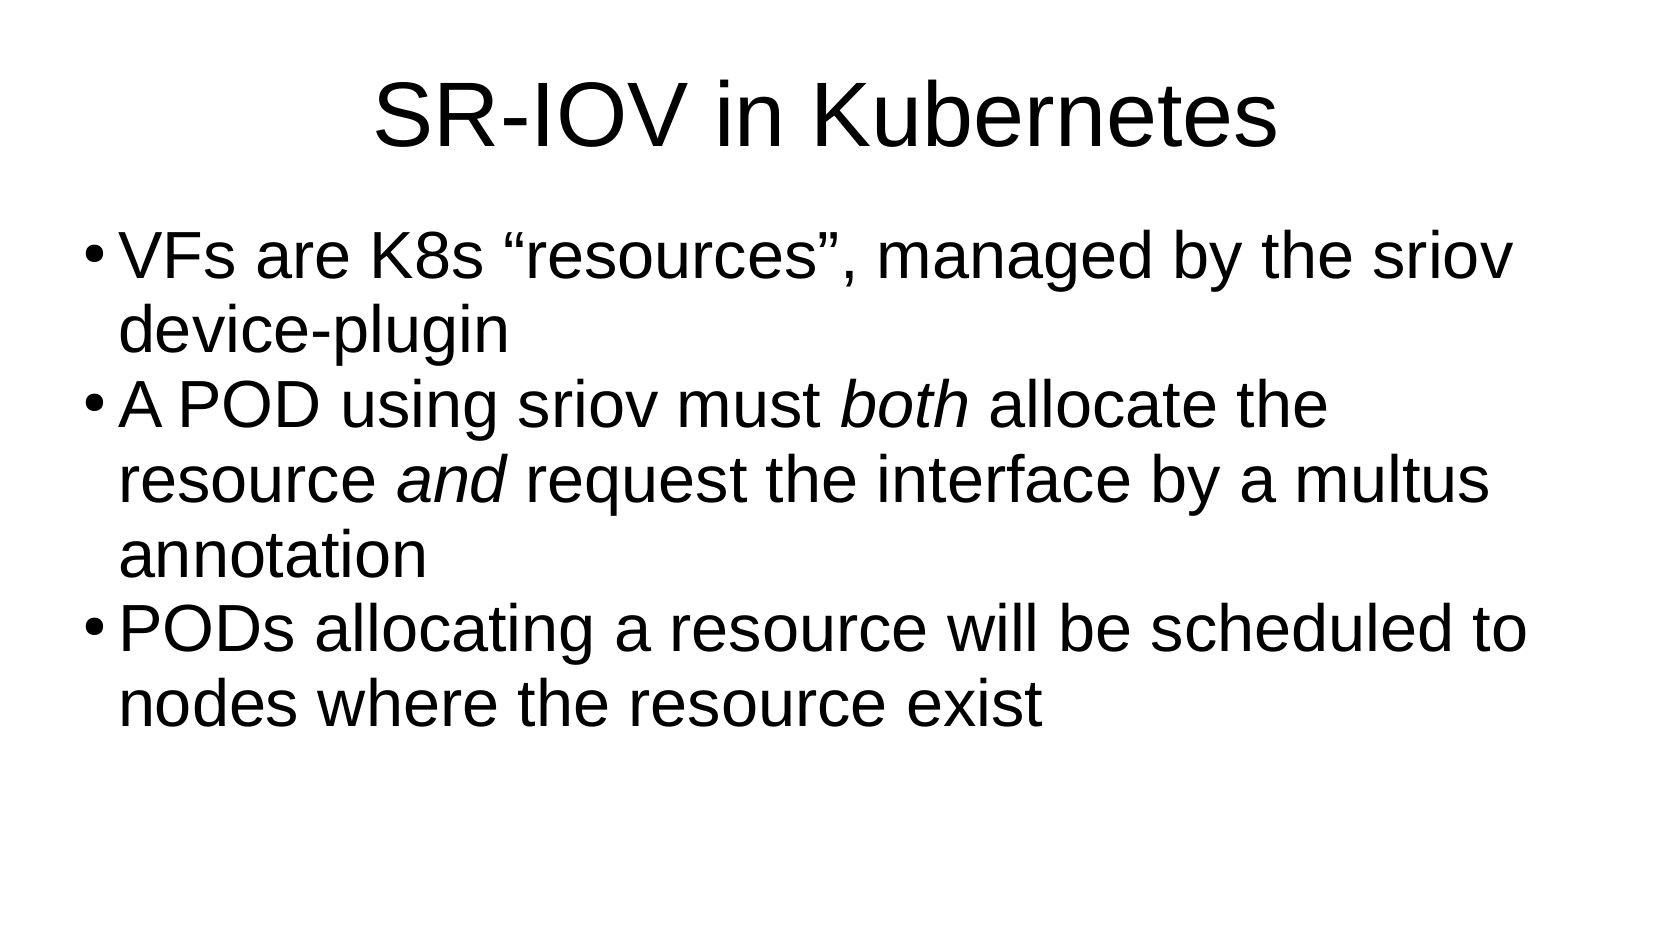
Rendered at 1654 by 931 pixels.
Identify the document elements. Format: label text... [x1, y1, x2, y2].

list VFs are K8s “resources”, managed by the sriov device-plugin A POD using sriov must both allocate the resource and request the interface by a multus annotation PODs allocating a resource will be scheduled to nodes where the resource exist [82, 217, 1571, 758]
title SR-IOV in Kubernetes [82, 37, 1571, 193]
